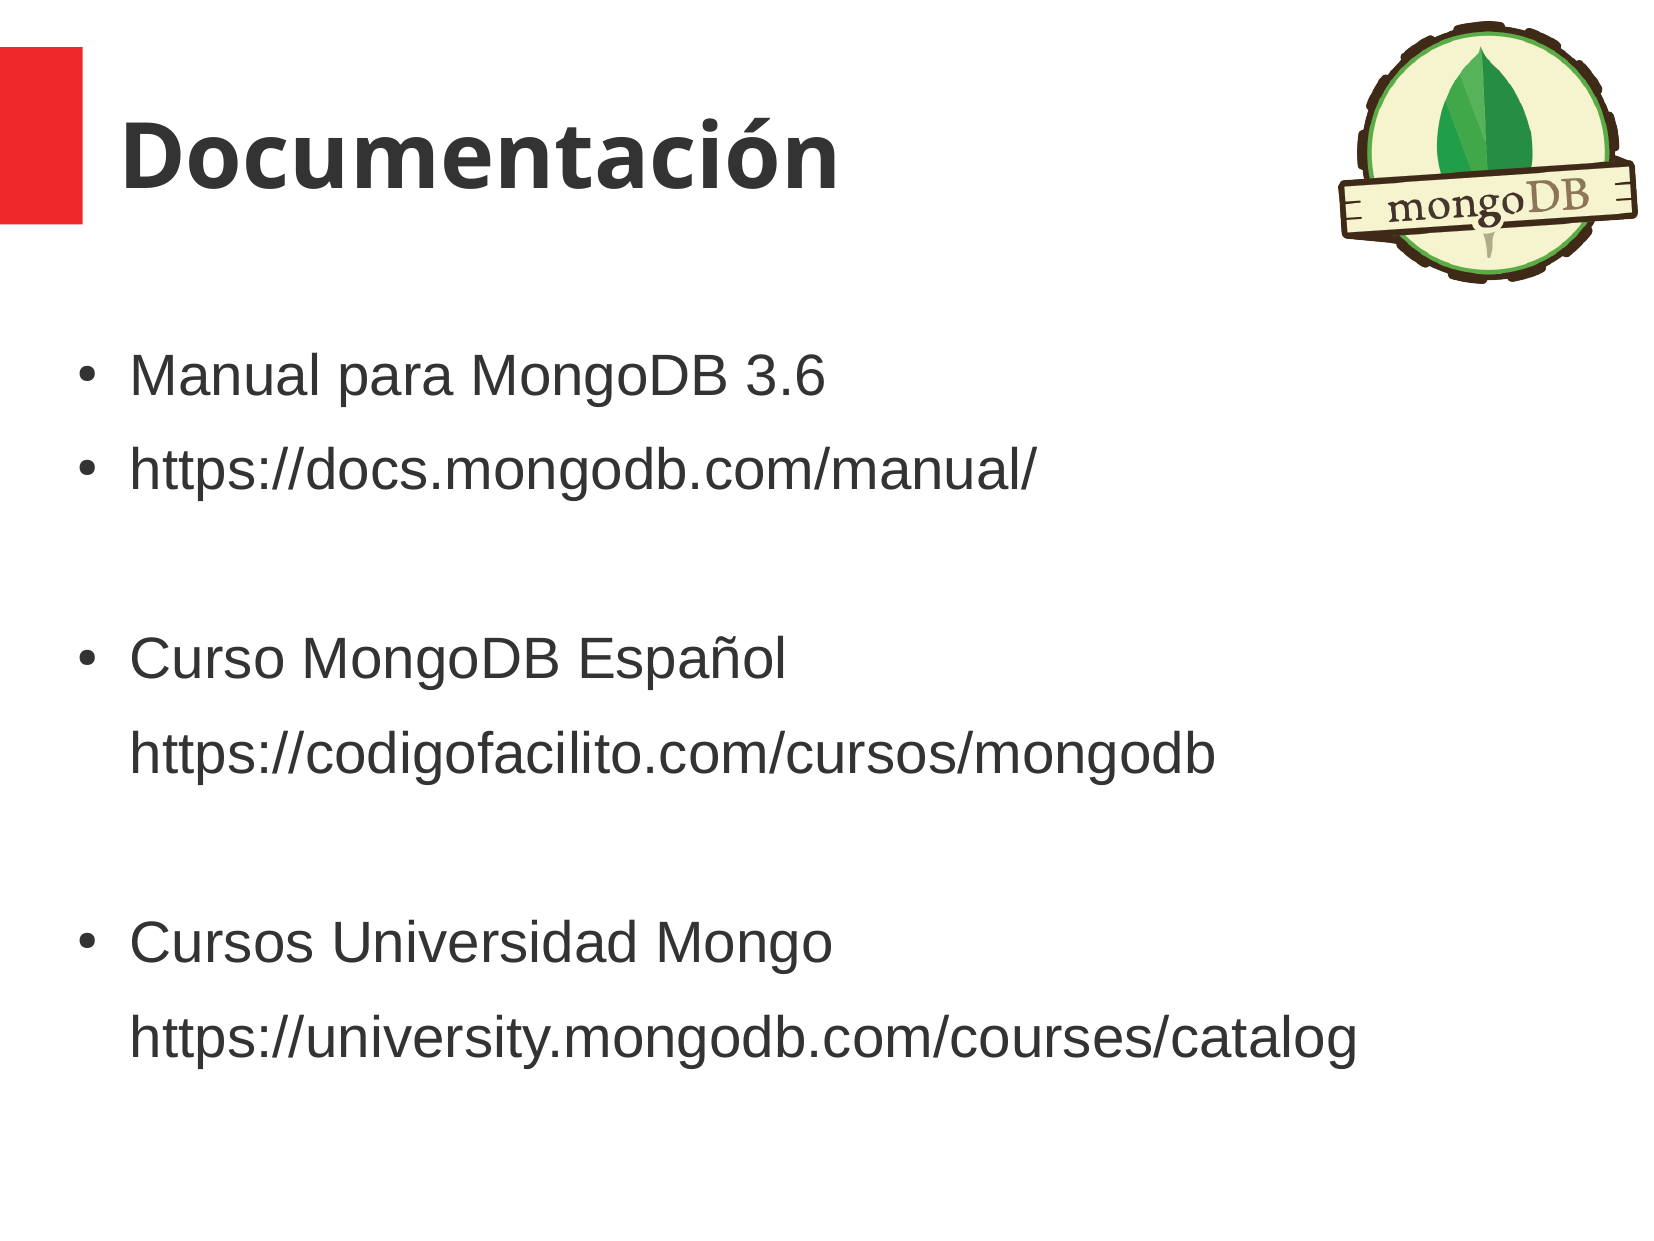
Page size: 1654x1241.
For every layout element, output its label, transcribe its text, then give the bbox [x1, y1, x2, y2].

title Documentación [118, 49, 1338, 248]
picture [1338, 21, 1638, 284]
list Manual para MongoDB 3.6 https://docs.mongodb.com/manual/ Curso MongoDB Español https://codigofacilito.com/cursos/mongodb Cursos Universidad Mongo https://university.mongodb.com/courses/catalog [59, 248, 1477, 1039]
